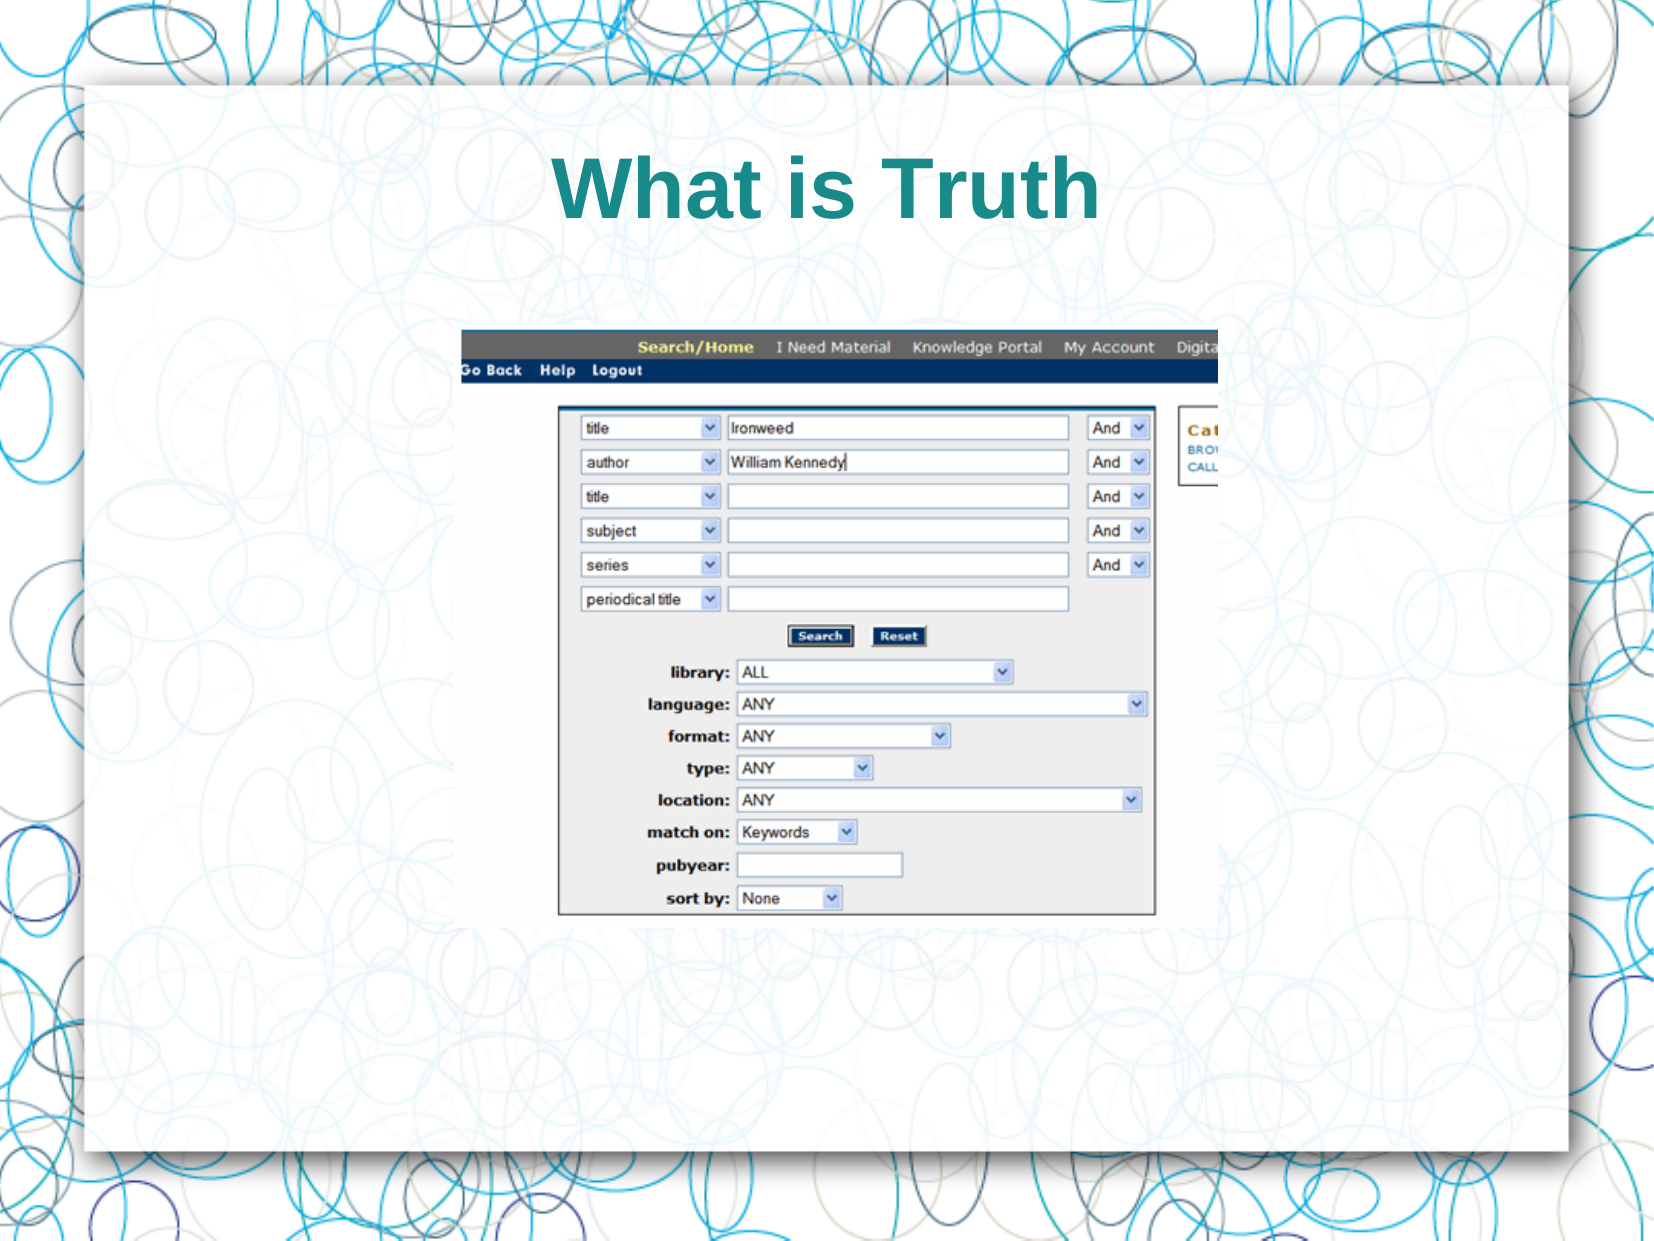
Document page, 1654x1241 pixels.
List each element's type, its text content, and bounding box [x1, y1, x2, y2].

title What is Truth [82, 84, 1571, 292]
picture [0, 0, 1654, 1241]
